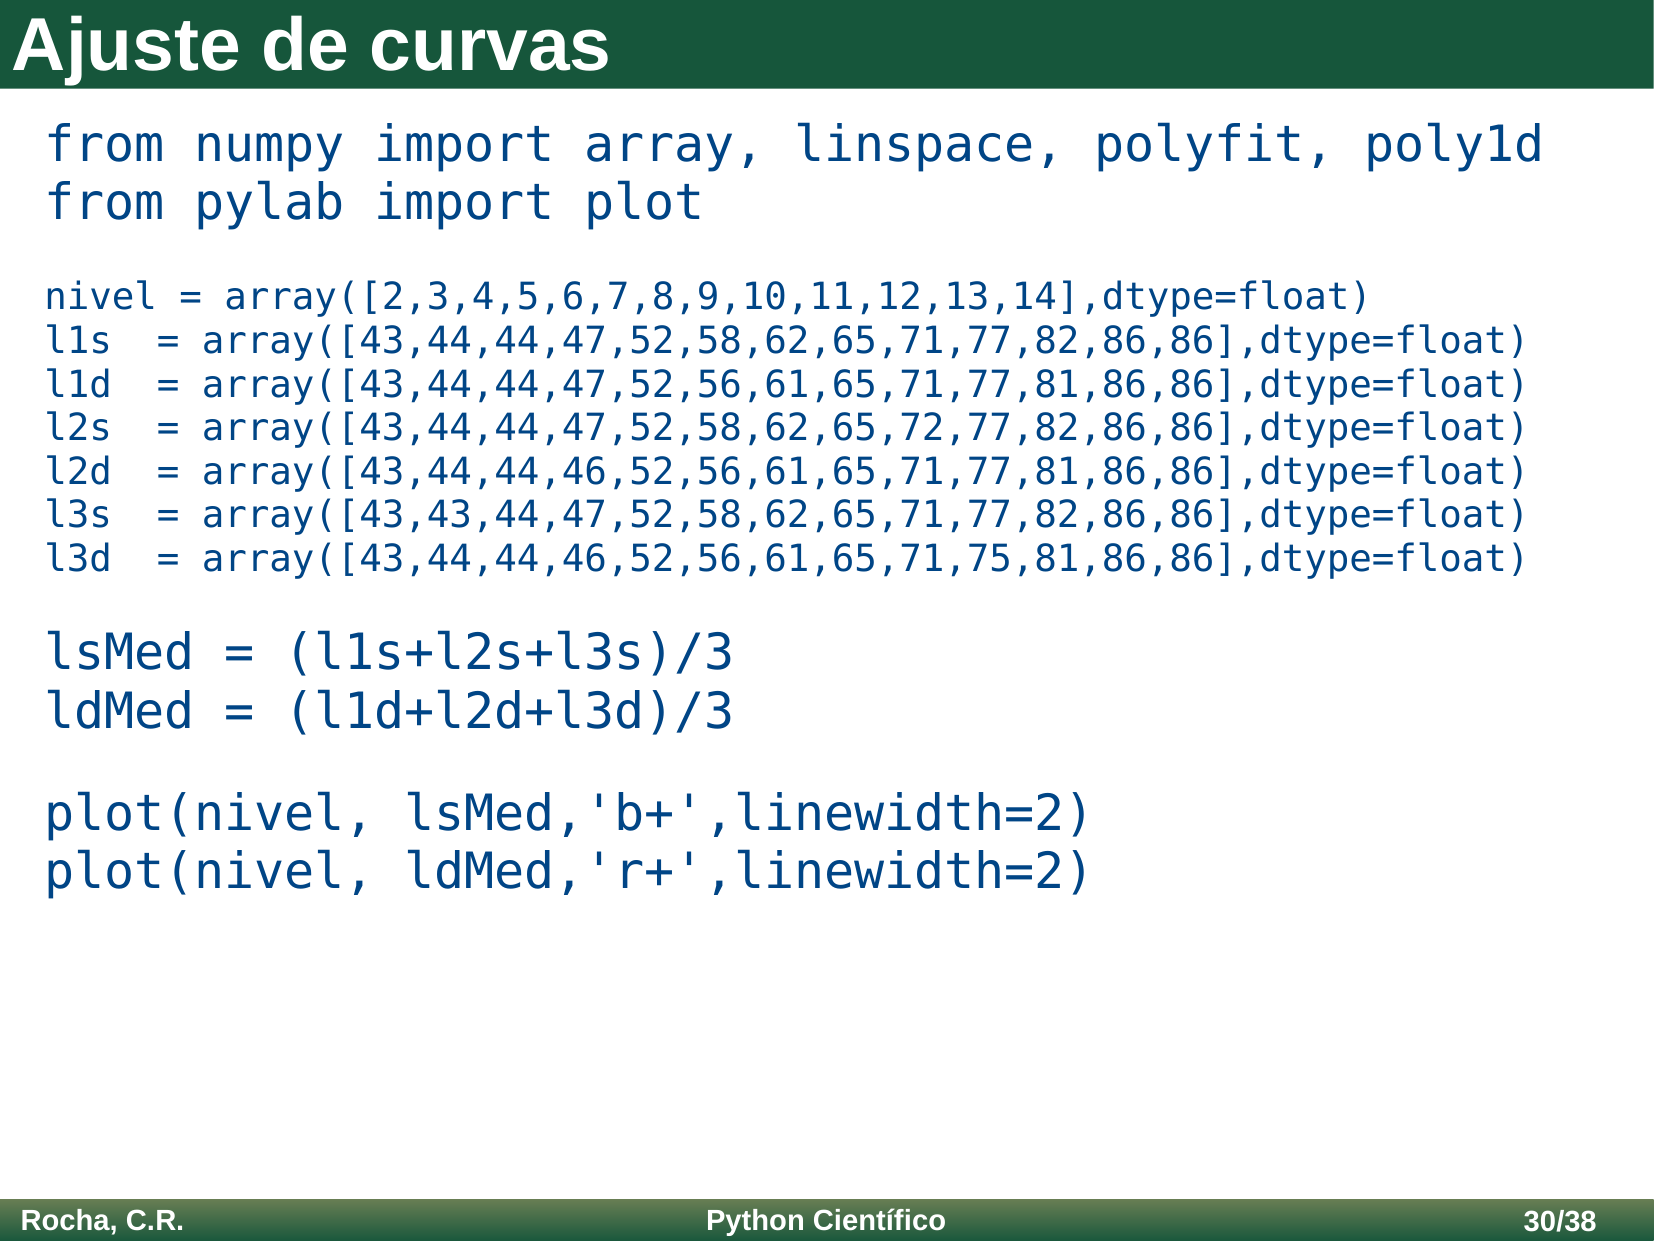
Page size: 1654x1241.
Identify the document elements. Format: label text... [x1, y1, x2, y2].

title Ajuste de curvas [11, 0, 1625, 89]
text_box from numpy import array, linspace, polyfit, poly1d from pylab import plot nivel = array([2,3,4,5,6,7,8,9,10,11,12,13,14],dtype=float) l1s = array([43,44,44,47,52,58,62,65,71,77,82,86,86],dtype=float) l1d = array([43,44,44,47,52,56,61,65,71,77,81,86,86],dtype=float) l2s = array([43,44,44,47,52,58,62,65,72,77,82,86,86],dtype=float) l2d = array([43,44,44,46,52,56,61,65,71,77,81,86,86],dtype=float) l3s = array([43,43,44,47,52,58,62,65,71,77,82,86,86],dtype=float) l3d = array([43,44,44,46,52,56,61,65,71,75,81,86,86],dtype=float) lsMed = (l1s+l2s+l3s)/3 ldMed = (l1d+l2d+l3d)/3 plot(nivel, lsMed,'b+',linewidth=2) plot(nivel, ldMed,'r+',linewidth=2) [29, 107, 1565, 1182]
